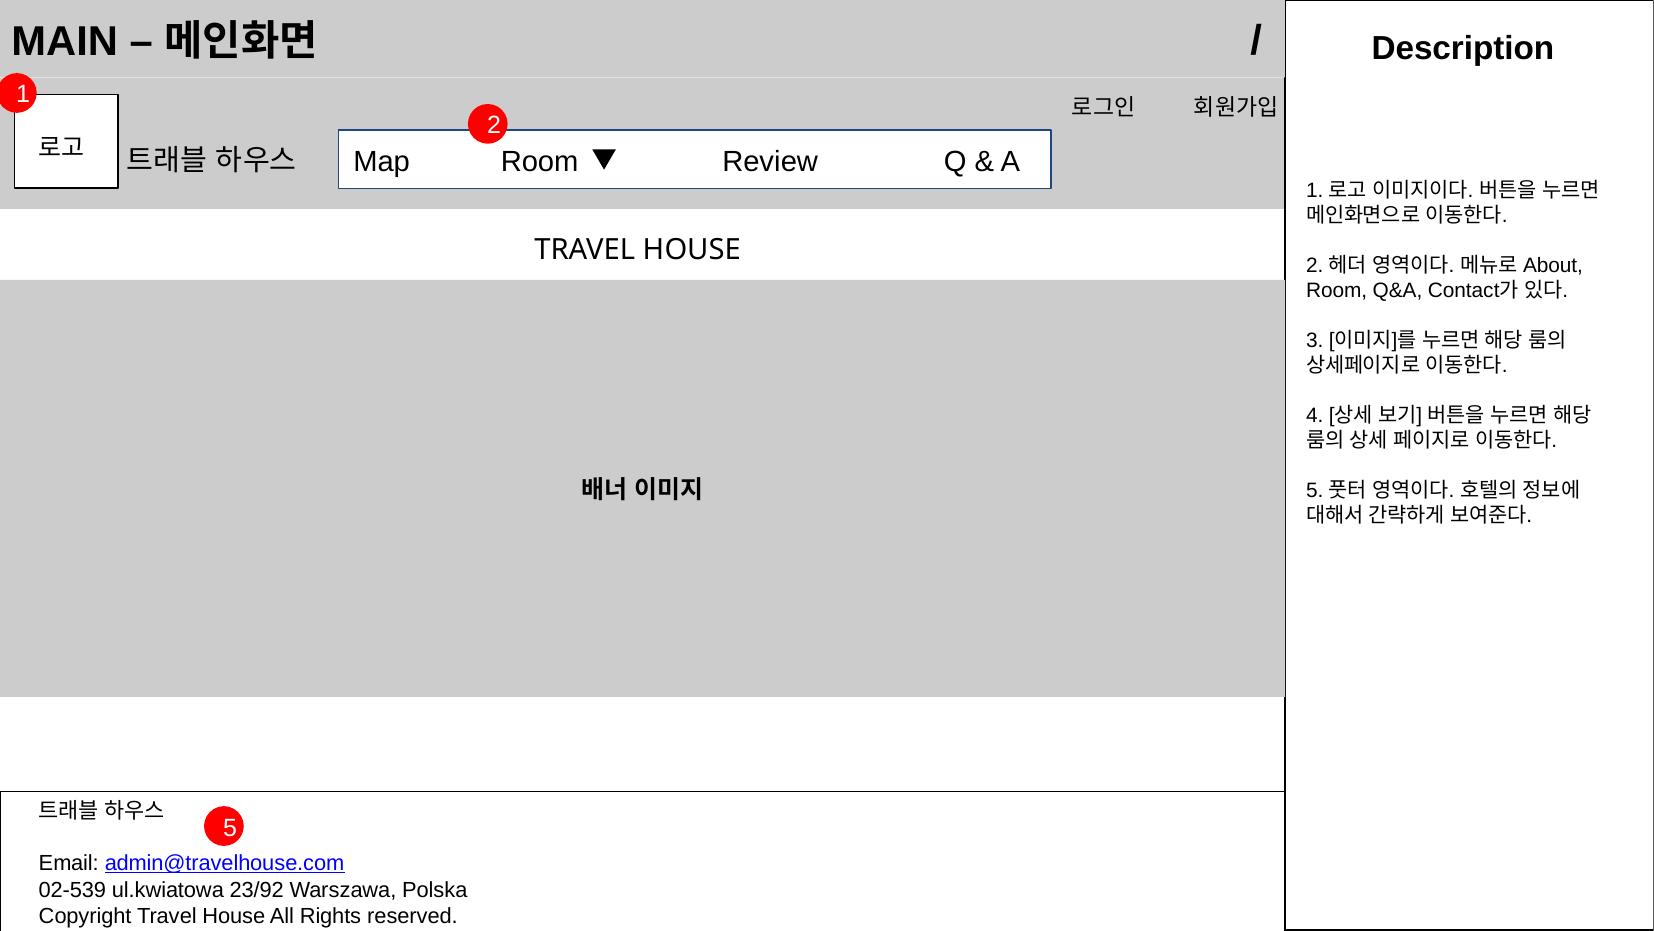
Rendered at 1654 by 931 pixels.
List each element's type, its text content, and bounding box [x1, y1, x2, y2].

text_box Map Room Review Q & A [338, 130, 1052, 189]
text_box 로고 [14, 94, 119, 188]
text_box 배너 이미지 [0, 279, 1286, 697]
text_box 트래블 하우스 [112, 128, 337, 178]
text_box 1. 로고 이미지이다. 버튼을 누르면 메인화면으로 이동한다. 2. 헤더 영역이다. 메뉴로 About, Room, Q&A, Contact가 있다. 3. [이미지]를 누르면 해당 룸의 상세페이지로 이동한다. 4. [상세 보기] 버튼을 누르면 해당 룸의 상세 페이지로 이동한다. 5. 풋터 영역이다. 호텔의 정보에 대해서 간략하게 보여준다. [1291, 134, 1641, 930]
text_box 로그인 회원가입 [1057, 85, 1351, 126]
text_box MAIN – 메인화면 [0, 0, 1285, 78]
text_box 5 [204, 806, 244, 846]
text_box [0, 0, 1654, 930]
text_box 2 [467, 103, 508, 144]
text_box / [831, 8, 1277, 67]
text_box 1 [0, 73, 37, 113]
text_box 트래블 하우스 Email: admin@travelhouse.com 02-539 ul.kwiatowa 23/92 Warszawa, Polska Copyright Travel House All Rights reserved. [0, 791, 1285, 931]
text_box TRAVEL HOUSE [519, 220, 792, 272]
text_box Description [1291, 18, 1635, 78]
